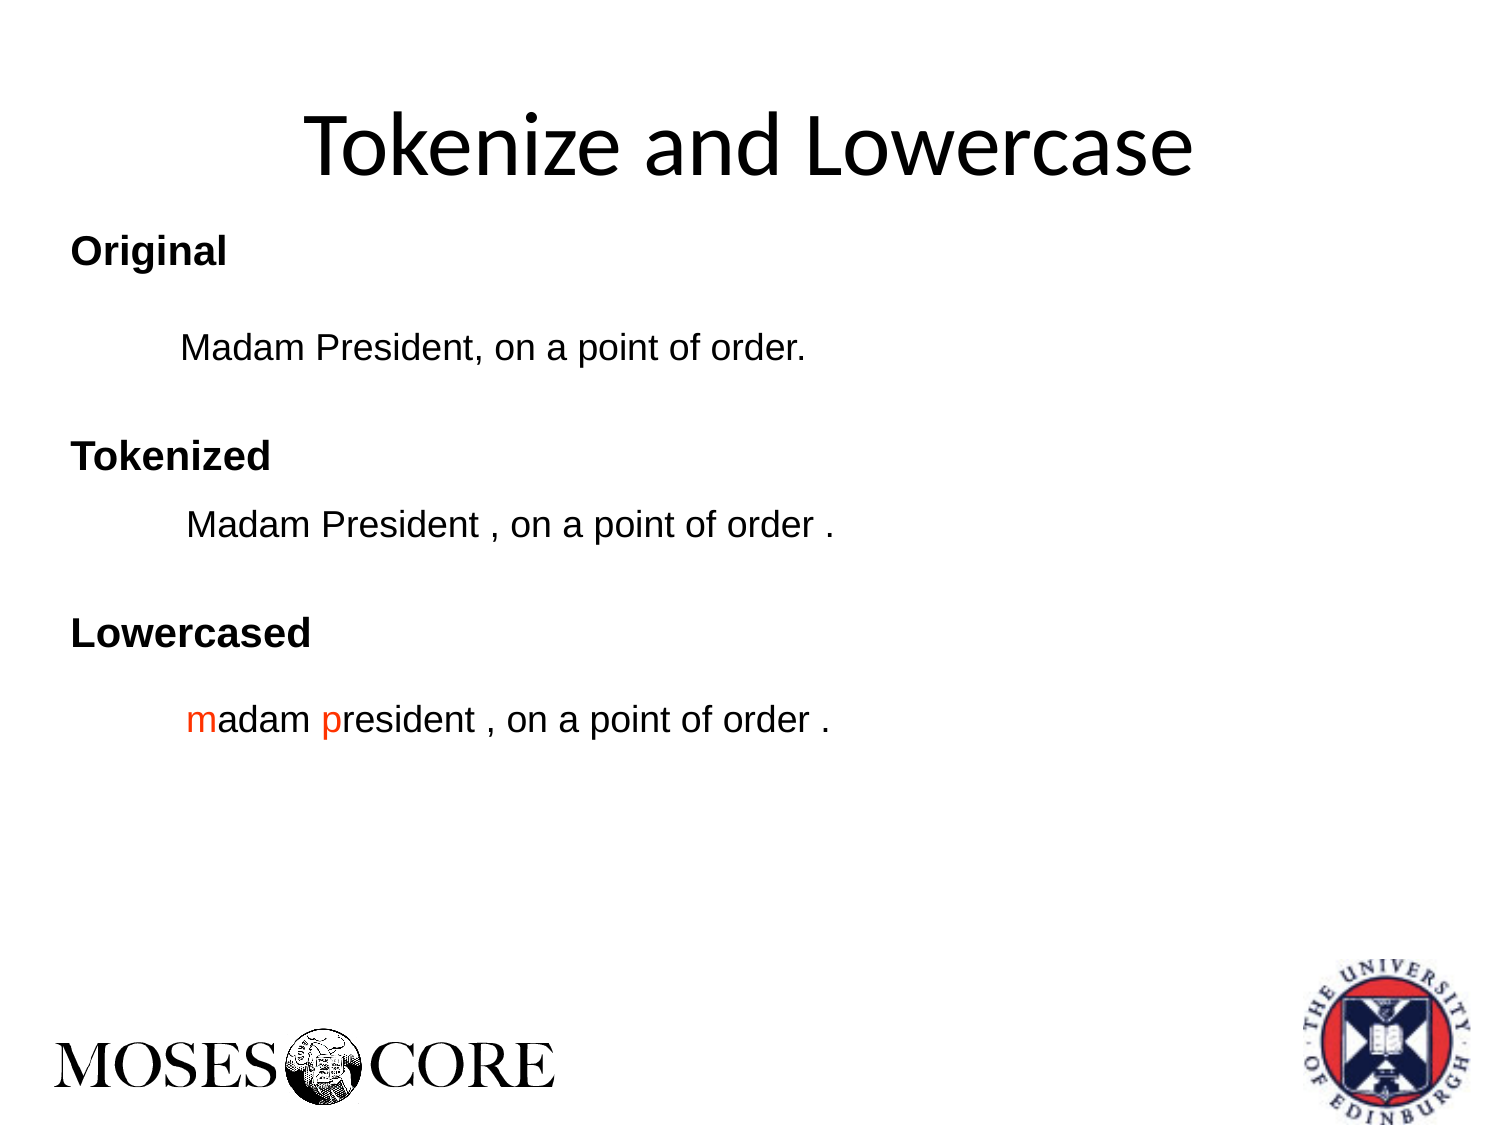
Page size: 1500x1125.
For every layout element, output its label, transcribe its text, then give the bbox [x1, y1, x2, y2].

text_box madam president , on a point of order . [171, 690, 851, 748]
text_box Madam President, on a point of order. [165, 318, 845, 376]
text_box Tokenized [55, 425, 367, 488]
picture [1303, 959, 1475, 1125]
text_box Original [55, 220, 367, 283]
text_box Madam President , on a point of order . [171, 496, 851, 553]
title Tokenize and Lowercase [75, 45, 1426, 233]
text_box Lowercased [55, 602, 367, 665]
picture [53, 1025, 555, 1108]
